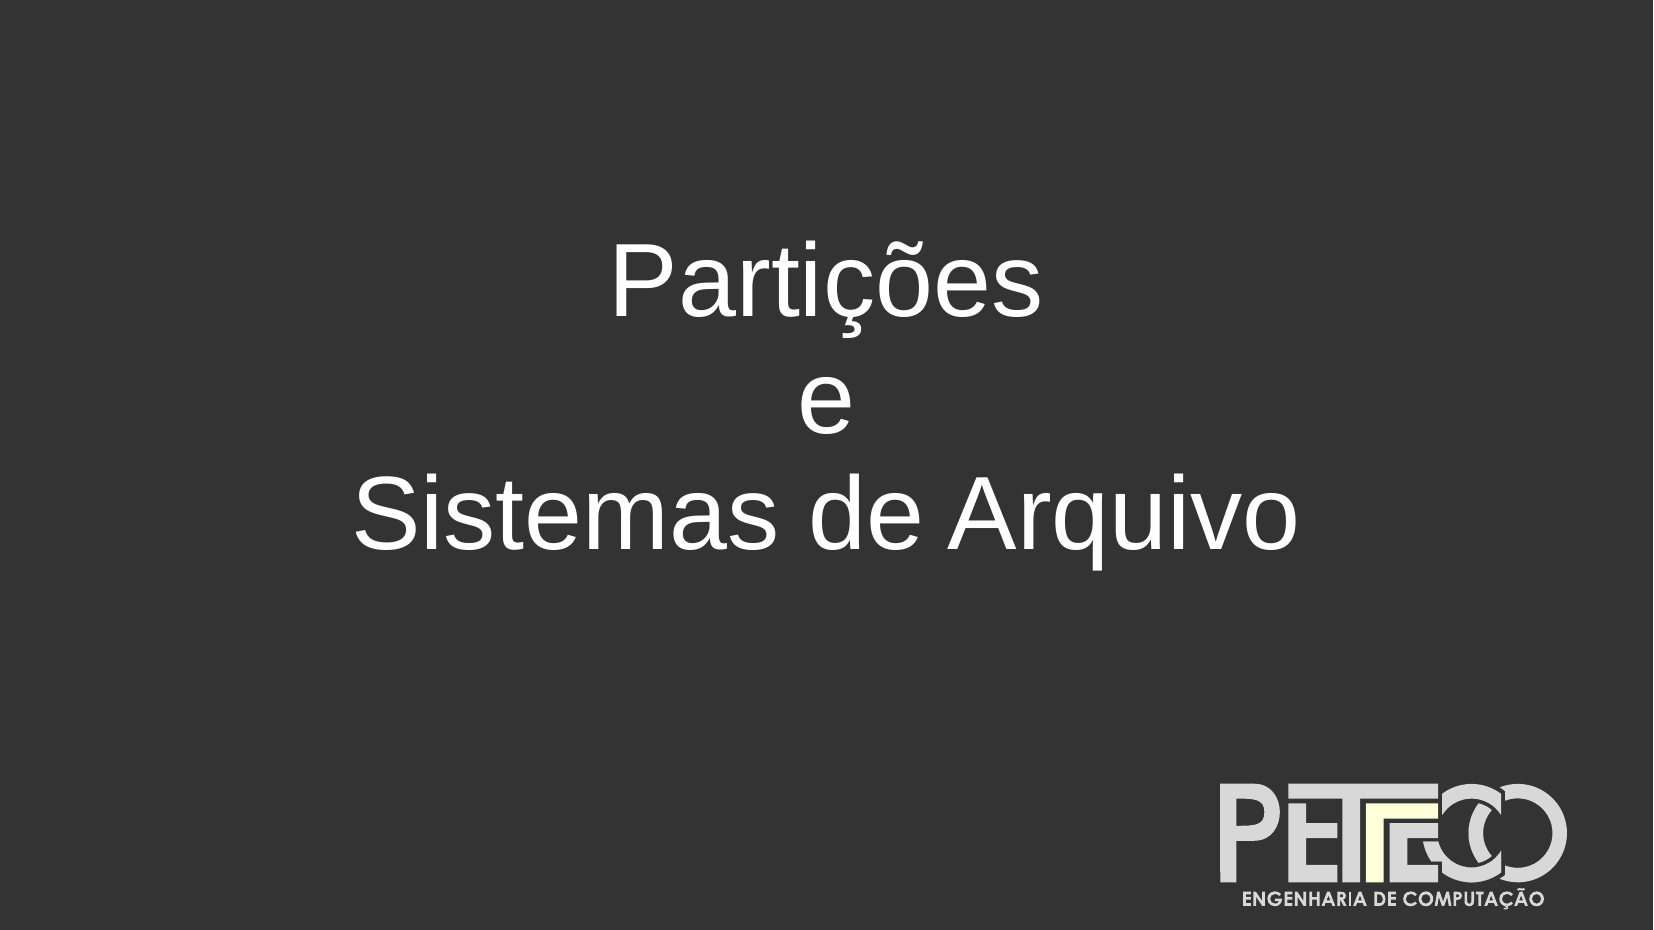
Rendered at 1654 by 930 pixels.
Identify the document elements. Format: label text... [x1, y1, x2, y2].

subtitle Partições e Sistemas de Arquivo [82, 37, 1571, 757]
